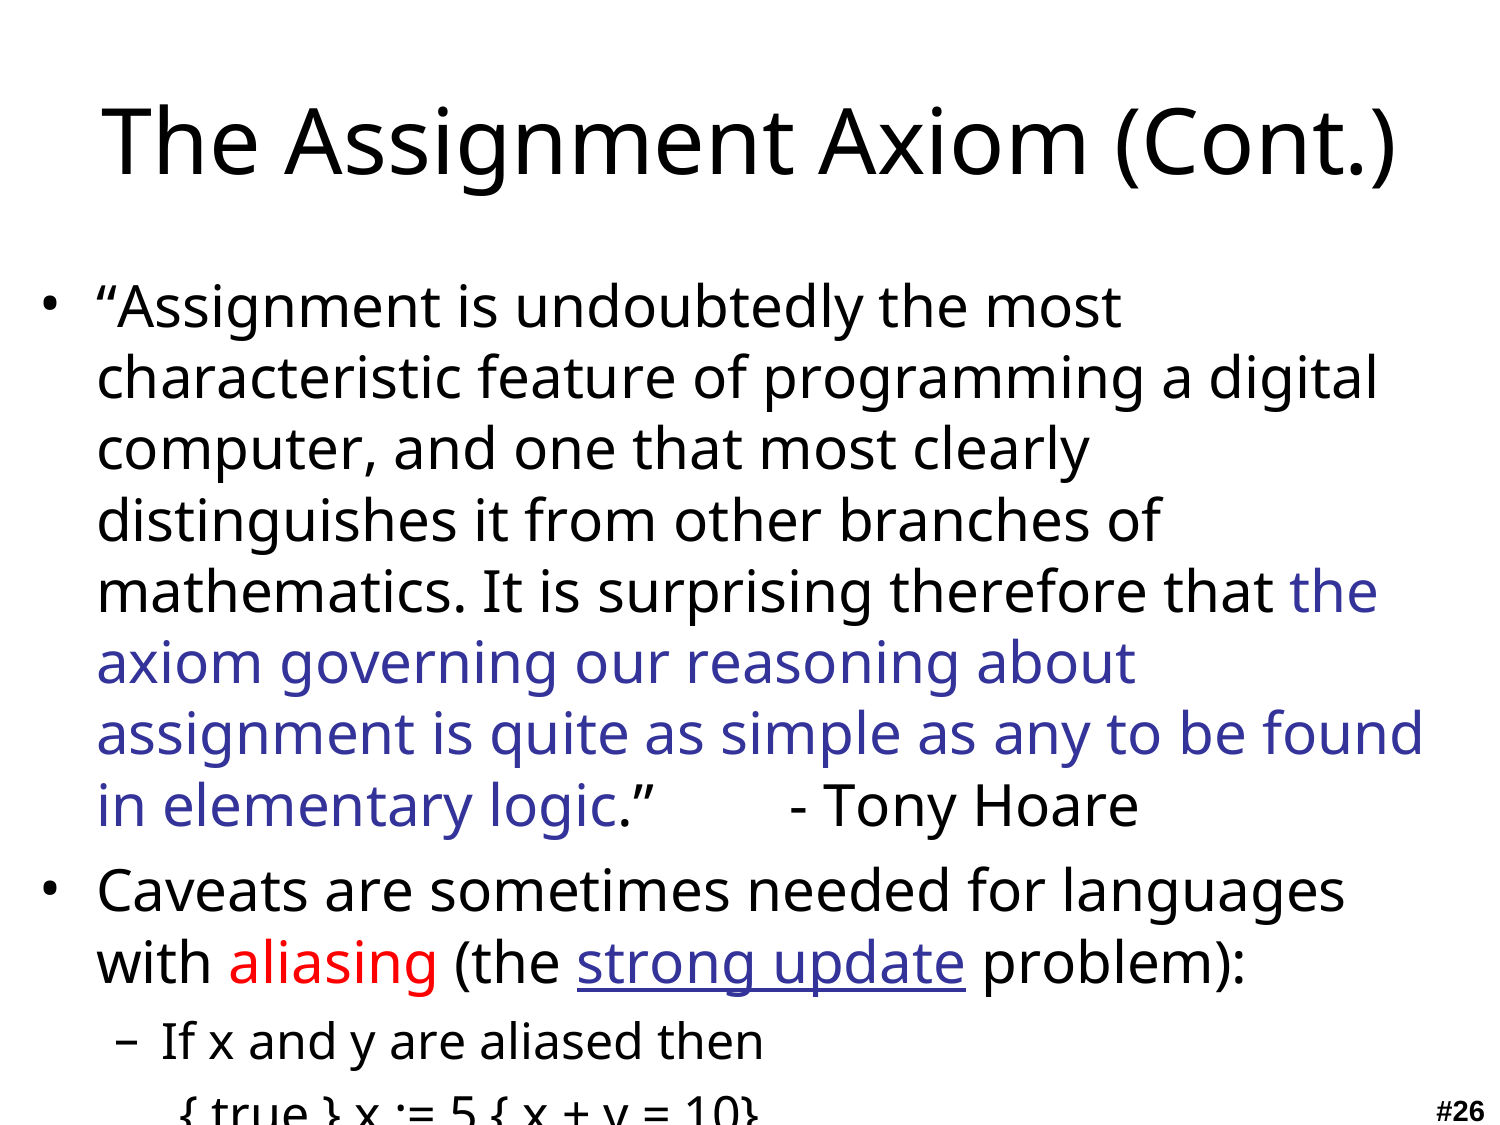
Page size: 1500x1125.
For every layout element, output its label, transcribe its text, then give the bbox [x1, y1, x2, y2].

list “Assignment is undoubtedly the most characteristic feature of programming a digital computer, and one that most clearly distinguishes it from other branches of mathematics. It is surprising therefore that the axiom governing our reasoning about assignment is quite as simple as any to be found in elementary logic.” - Tony Hoare Caveats are sometimes needed for languages with aliasing (the strong update problem): If x and y are aliased then { true } x := 5 { x + y = 10} is true [24, 262, 1476, 1101]
title The Assignment Axiom (Cont.) [24, 45, 1476, 233]
